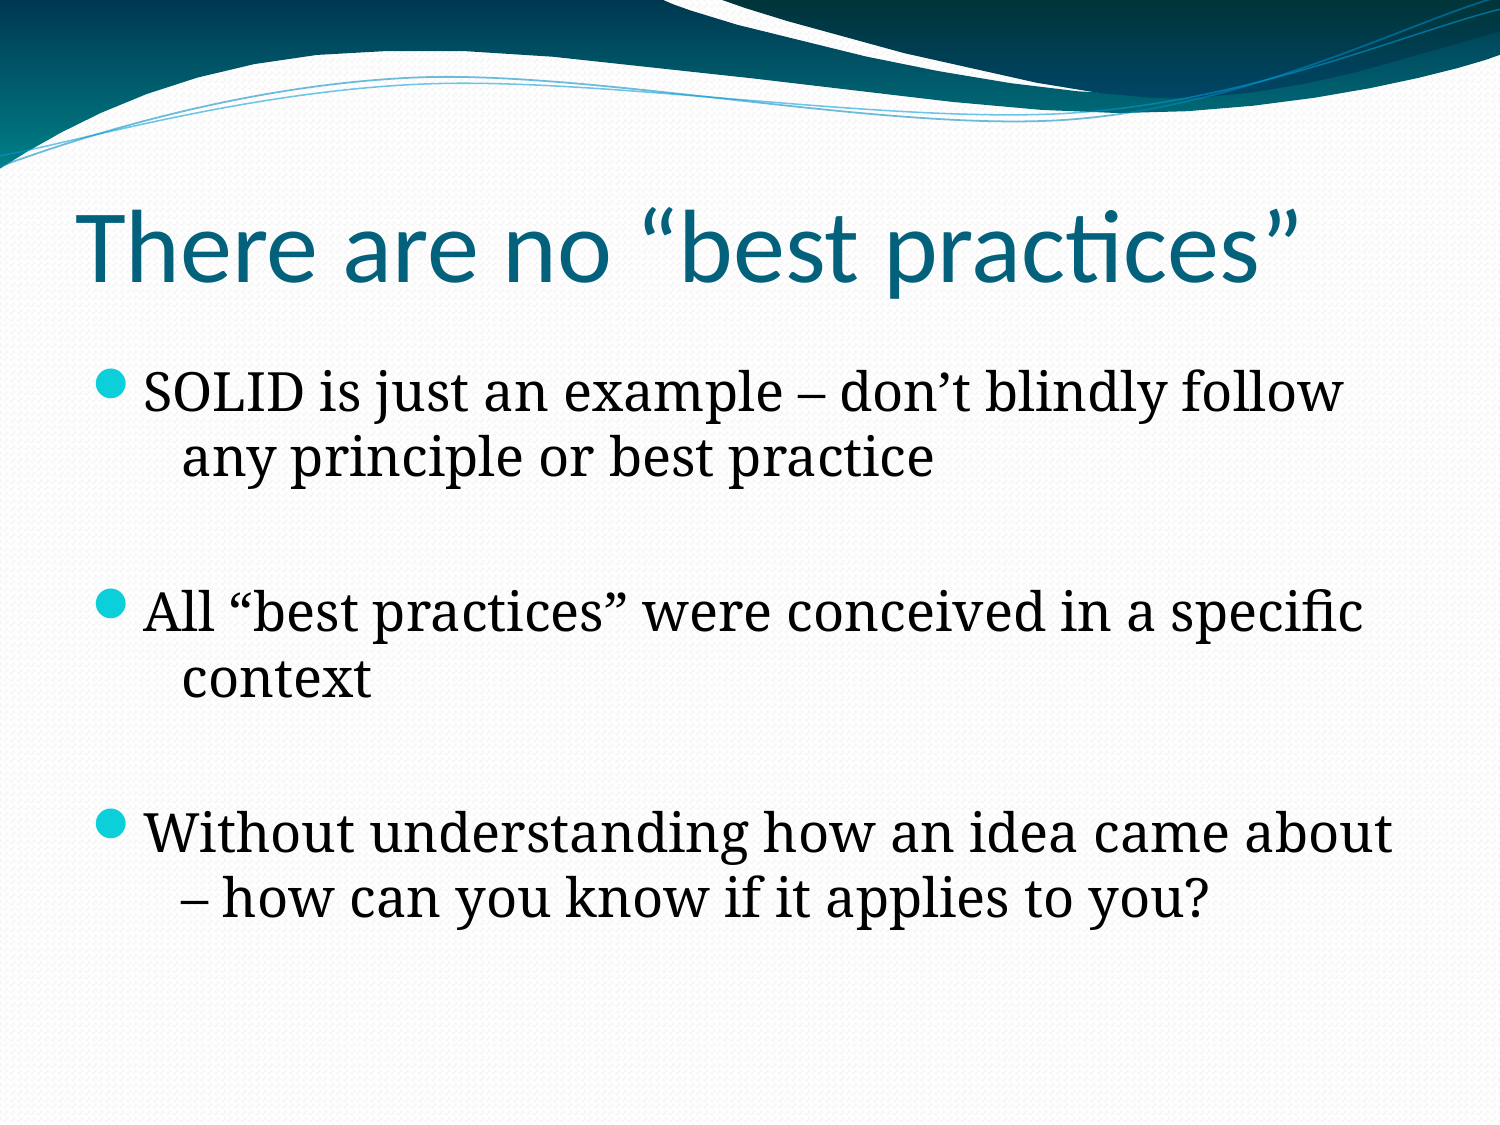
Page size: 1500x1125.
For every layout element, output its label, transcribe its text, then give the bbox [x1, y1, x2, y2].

title There are no “best practices” [75, 115, 1426, 304]
list SOLID is just an example – don’t blindly follow any principle or best practice All “best practices” were conceived in a specific context Without understanding how an idea came about – how can you know if it applies to you? [76, 349, 1427, 1070]
